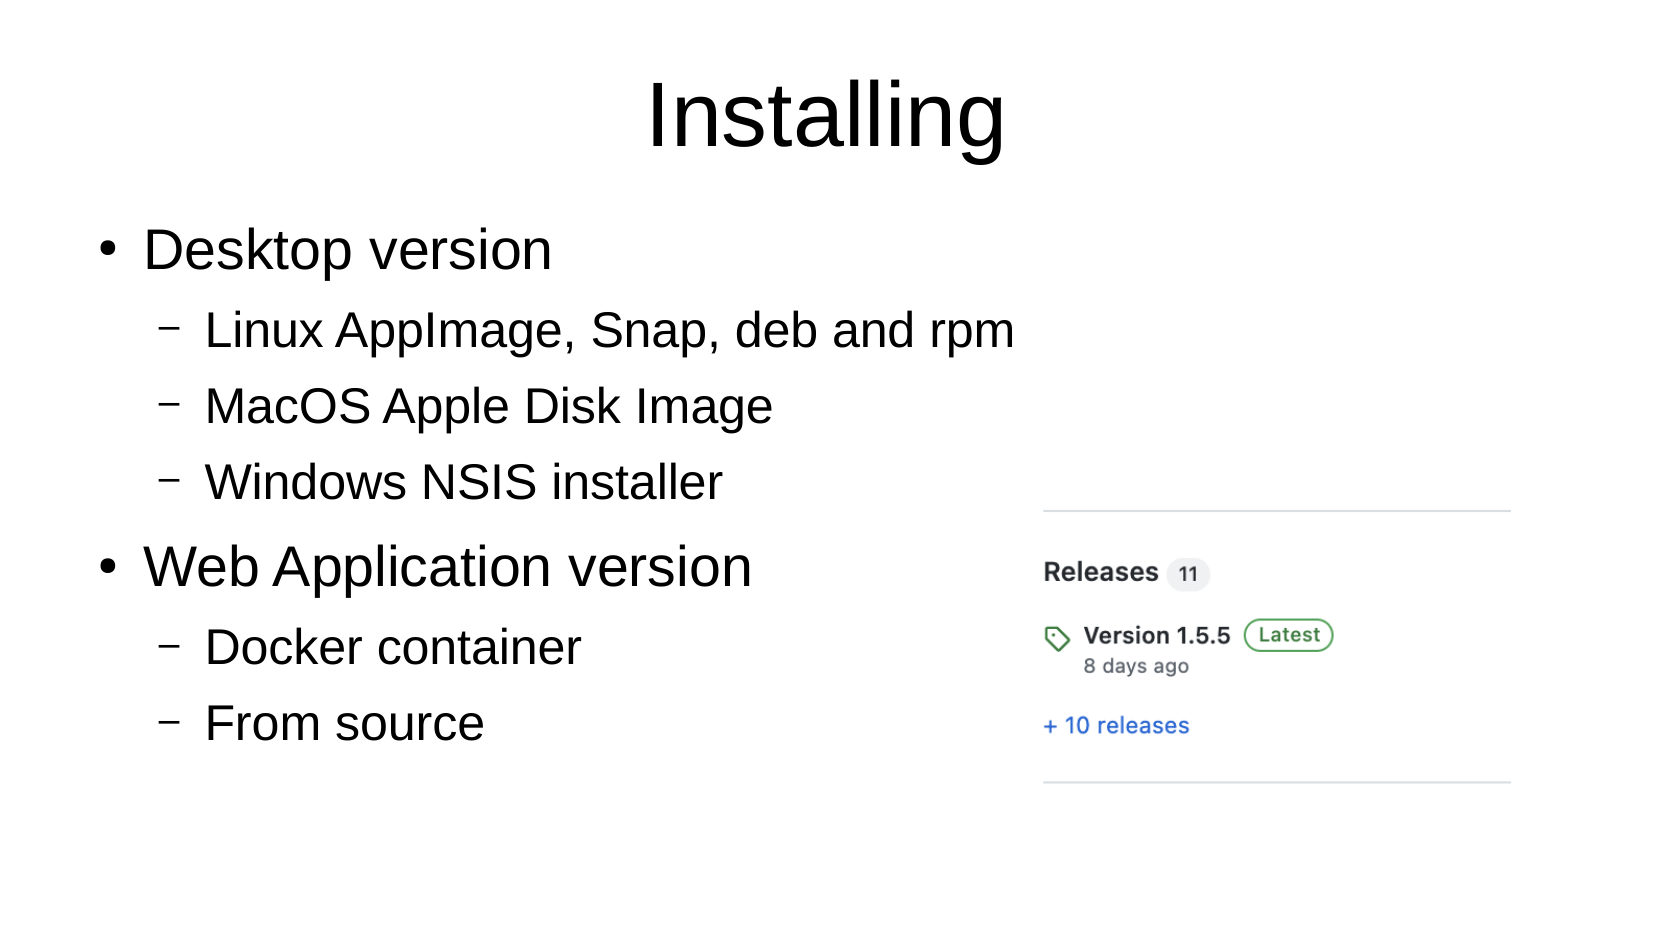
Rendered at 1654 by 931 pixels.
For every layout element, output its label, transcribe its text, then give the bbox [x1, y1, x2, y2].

picture [1012, 487, 1580, 819]
list Desktop version Linux AppImage, Snap, deb and rpm MacOS Apple Disk Image Windows NSIS installer Web Application version Docker container From source [82, 217, 1571, 758]
title Installing [82, 37, 1571, 193]
